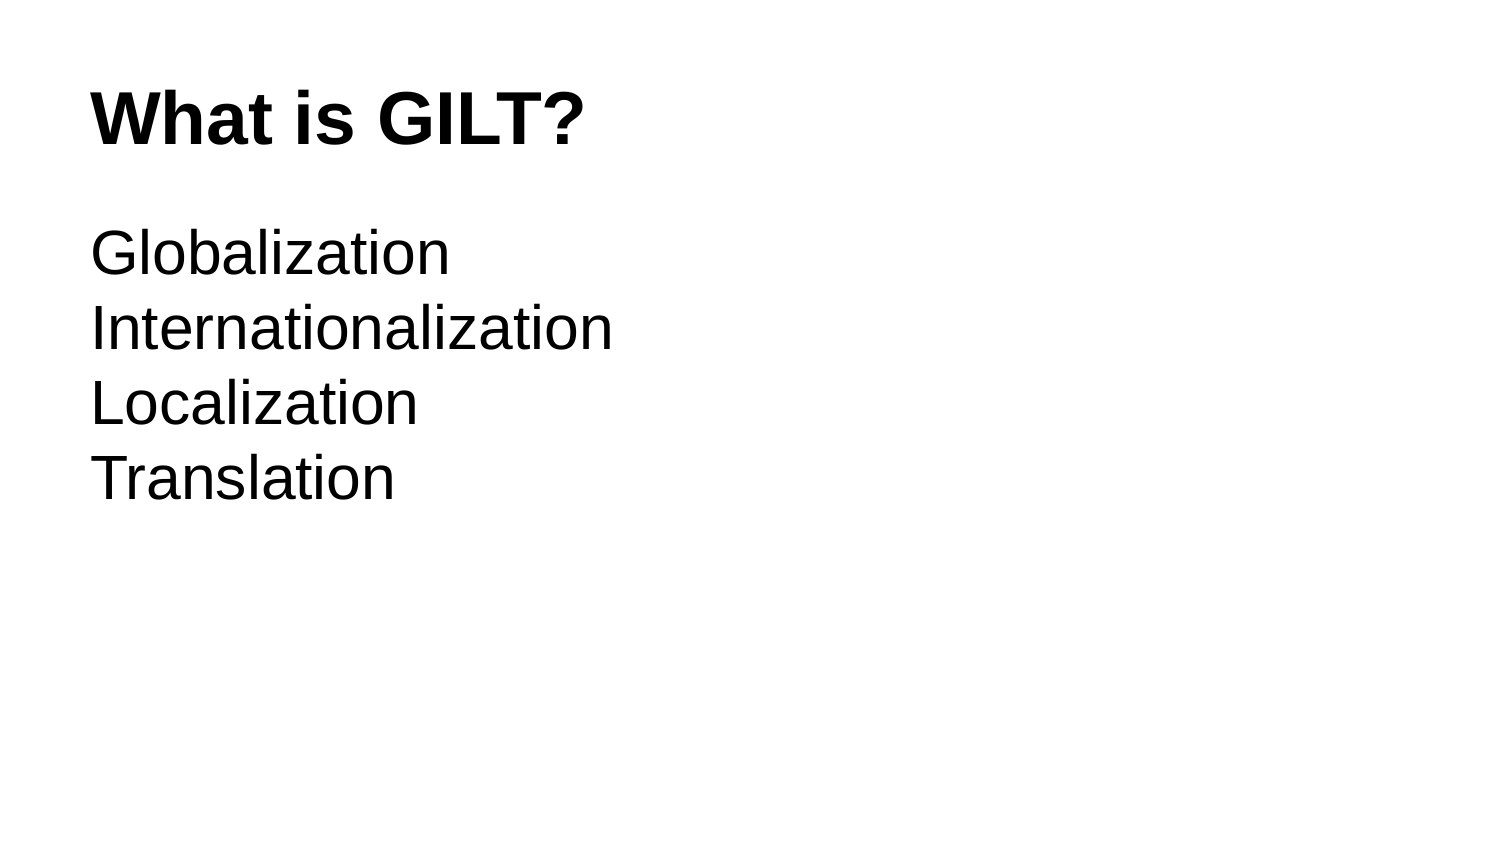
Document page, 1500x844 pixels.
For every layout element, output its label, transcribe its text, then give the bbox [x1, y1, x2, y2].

list Globalization Internationalization Localization Translation [75, 196, 1425, 808]
title What is GILT? [75, 33, 1425, 175]
